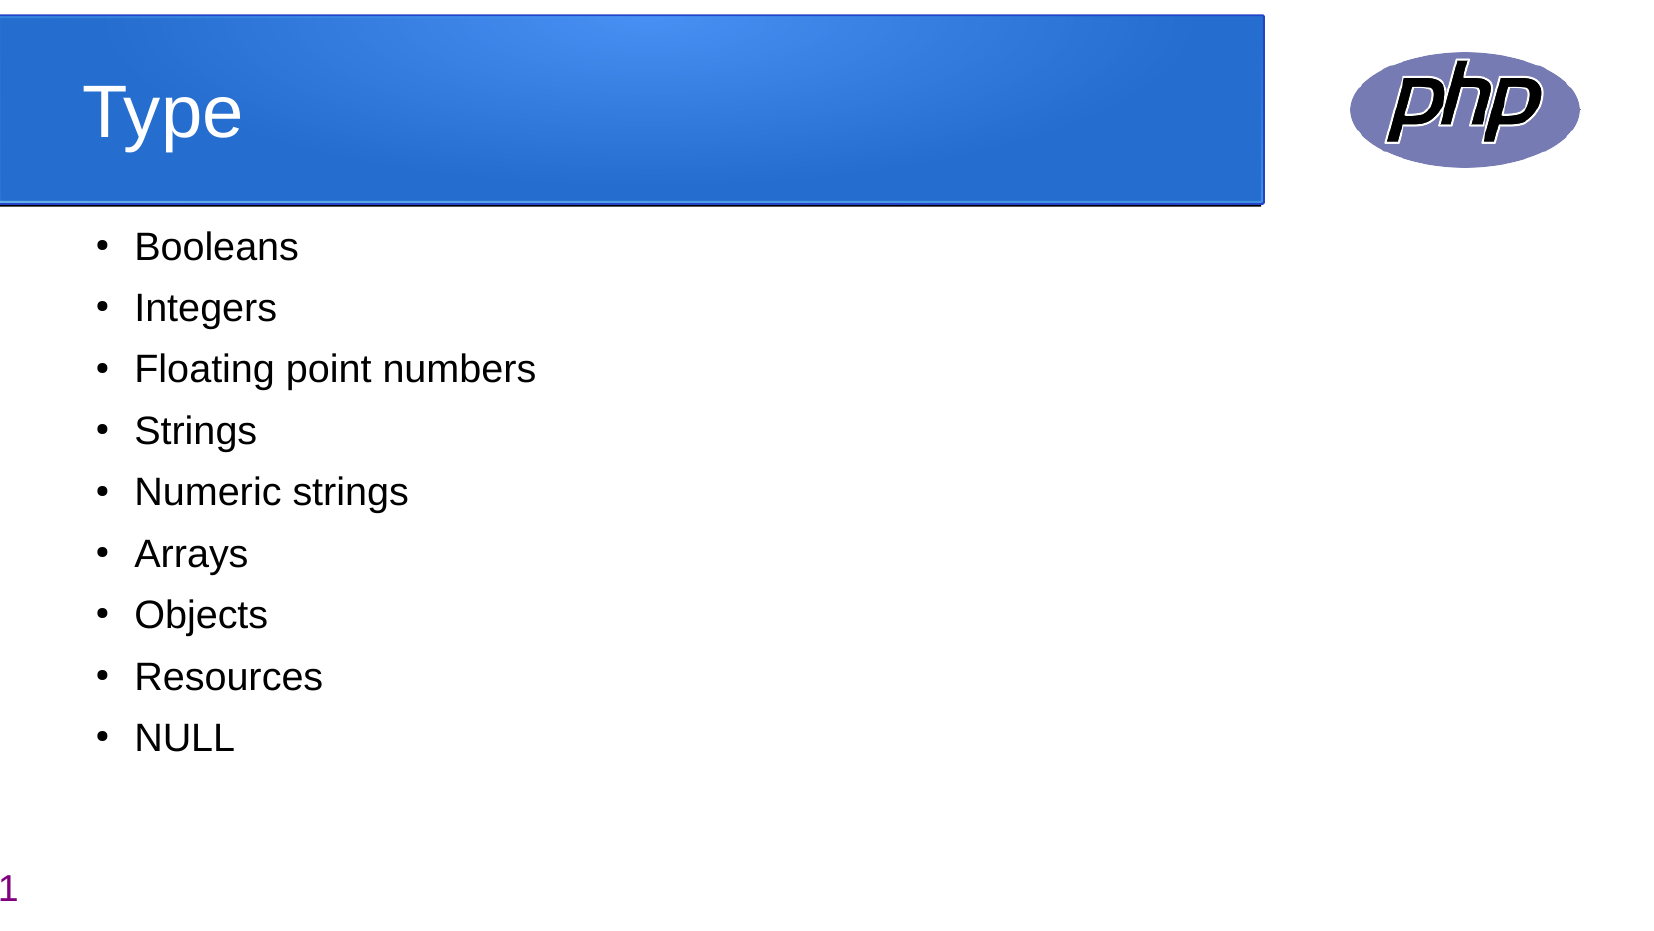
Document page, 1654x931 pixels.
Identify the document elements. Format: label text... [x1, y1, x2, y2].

list Booleans Integers Floating point numbers Strings Numeric strings Arrays Objects Resources NULL [82, 224, 1571, 764]
text_box <number> [0, 859, 130, 931]
title Type [82, 35, 1235, 189]
picture [1321, 23, 1607, 195]
